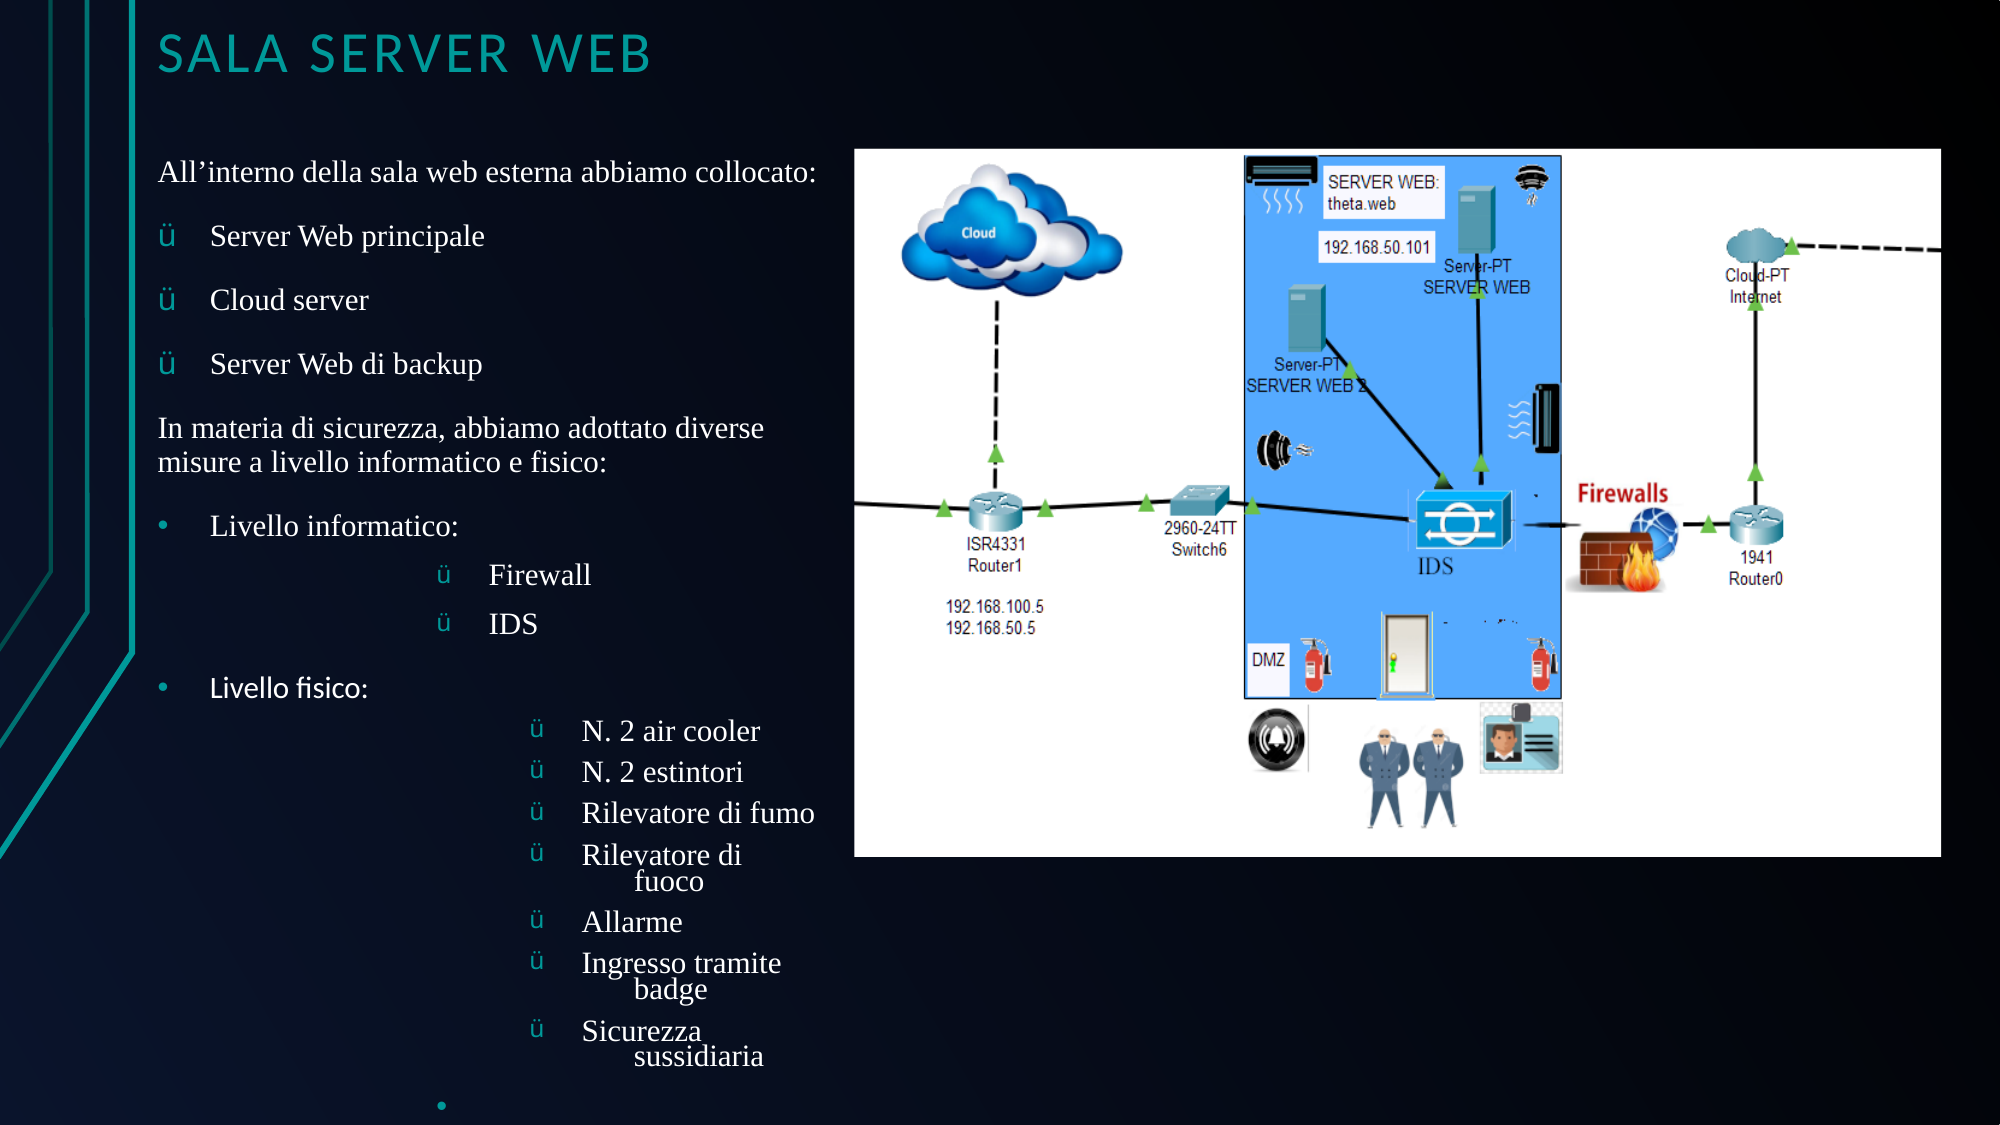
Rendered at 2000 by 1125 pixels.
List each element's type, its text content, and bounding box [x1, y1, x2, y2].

list All’interno della sala web esterna abbiamo collocato: Server Web principale Cloud server Server Web di backup In materia di sicurezza, abbiamo adottato diverse misure a livello informatico e fisico: Livello informatico: Firewall IDS Livello fisico: N. 2 air cooler N. 2 estintori Rilevatore di fumo Rilevatore di fuoco Allarme Ingresso tramite badge Sicurezza sussidiaria [137, 145, 839, 1125]
title SALA SERVER WEB [137, 0, 867, 96]
picture [854, 145, 1942, 857]
